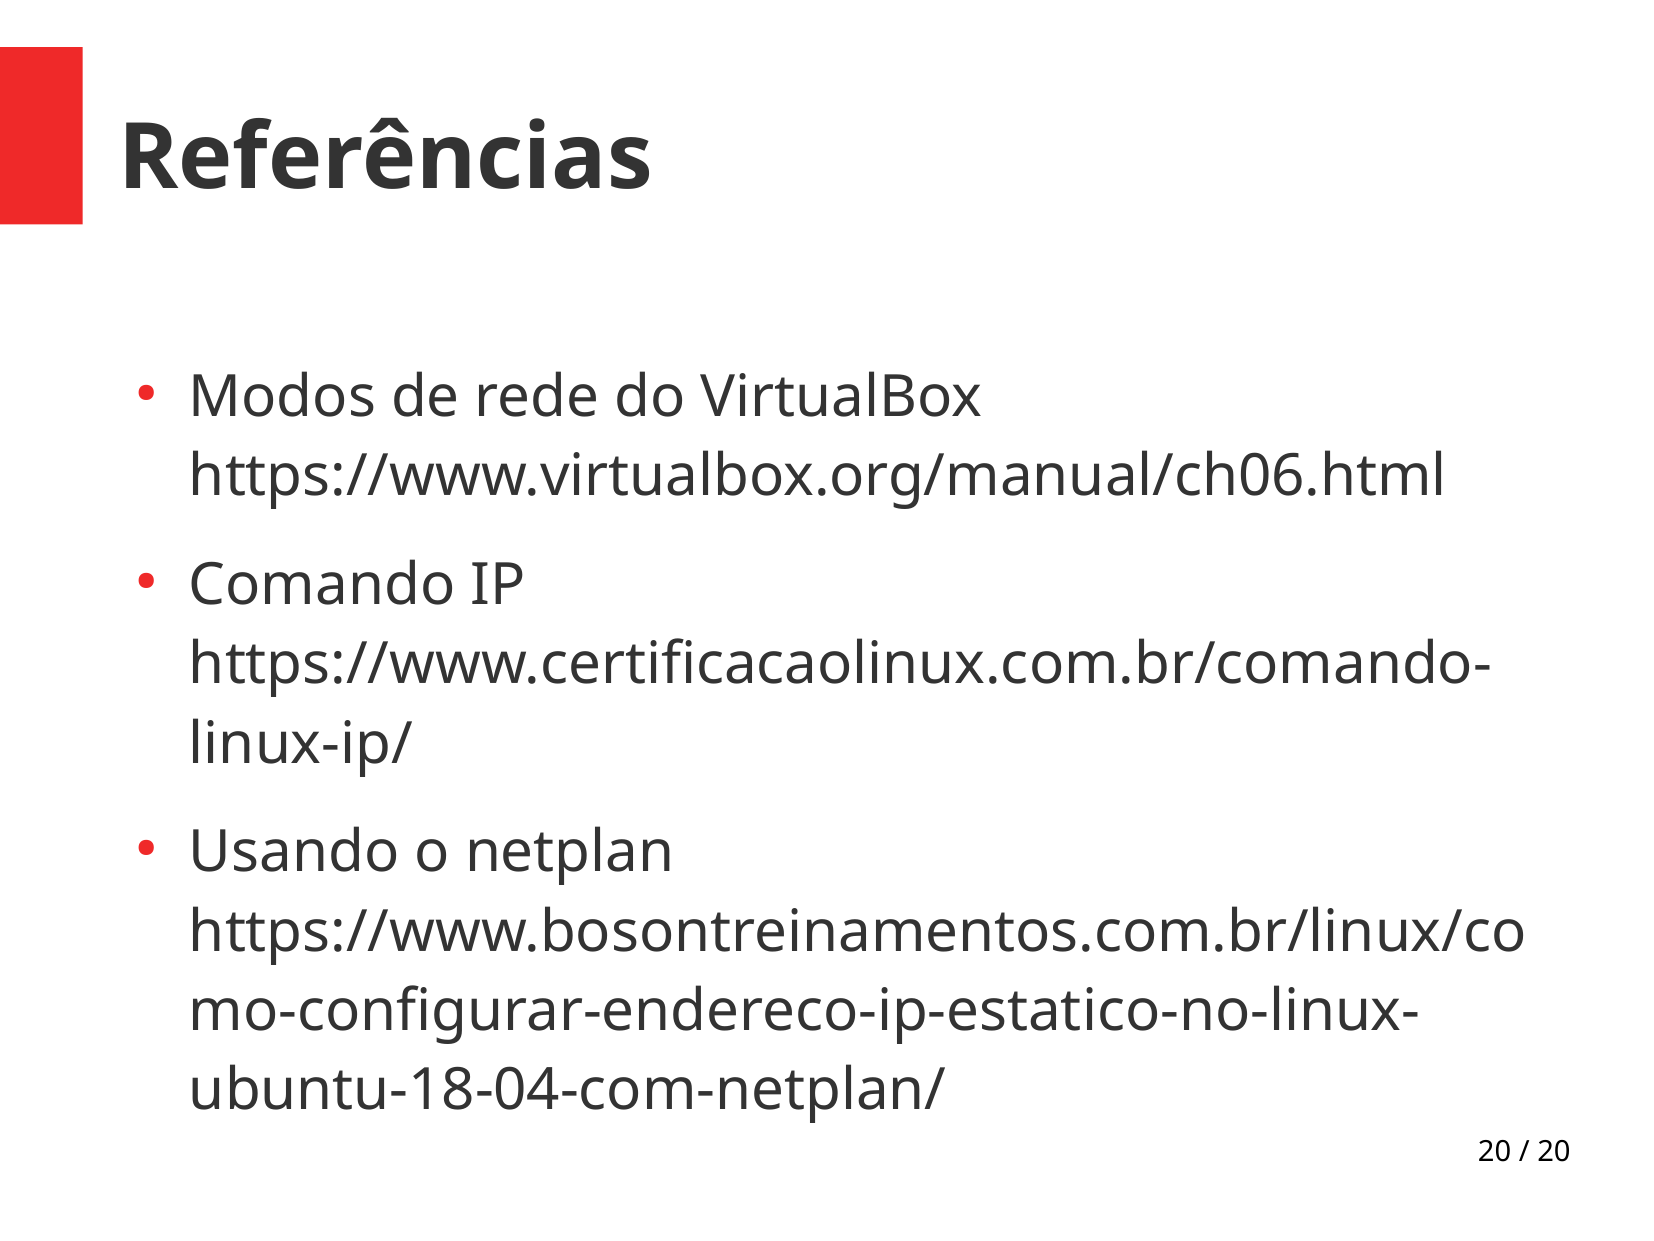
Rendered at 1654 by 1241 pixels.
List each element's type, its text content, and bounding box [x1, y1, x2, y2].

list Modos de rede do VirtualBox https://www.virtualbox.org/manual/ch06.html Comando IP https://www.certificacaolinux.com.br/comando-linux-ip/ Usando o netplan https://www.bosontreinamentos.com.br/linux/como-configurar-endereco-ip-estatico-no-linux-ubuntu-18-04-com-netplan/ [118, 354, 1536, 1074]
title Referências [118, 45, 1571, 260]
